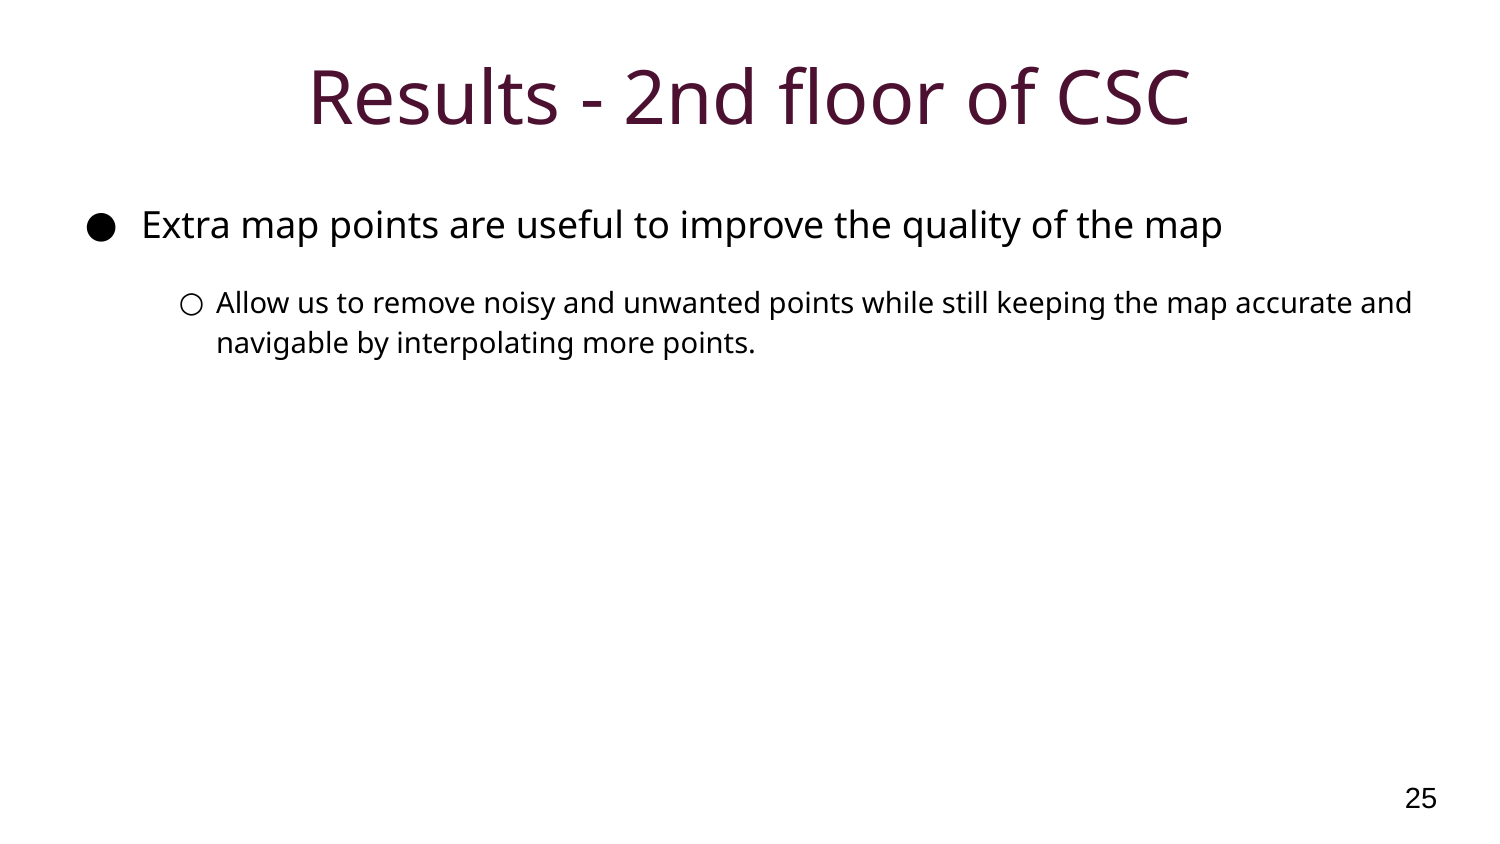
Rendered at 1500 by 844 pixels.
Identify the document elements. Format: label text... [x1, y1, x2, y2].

list Extra map points are useful to improve the quality of the map Allow us to remove noisy and unwanted points while still keeping the map accurate and navigable by interpolating more points. [51, 178, 1449, 792]
title Results - 2nd floor of CSC [51, 34, 1449, 137]
slide_number <number> [1389, 764, 1480, 830]
